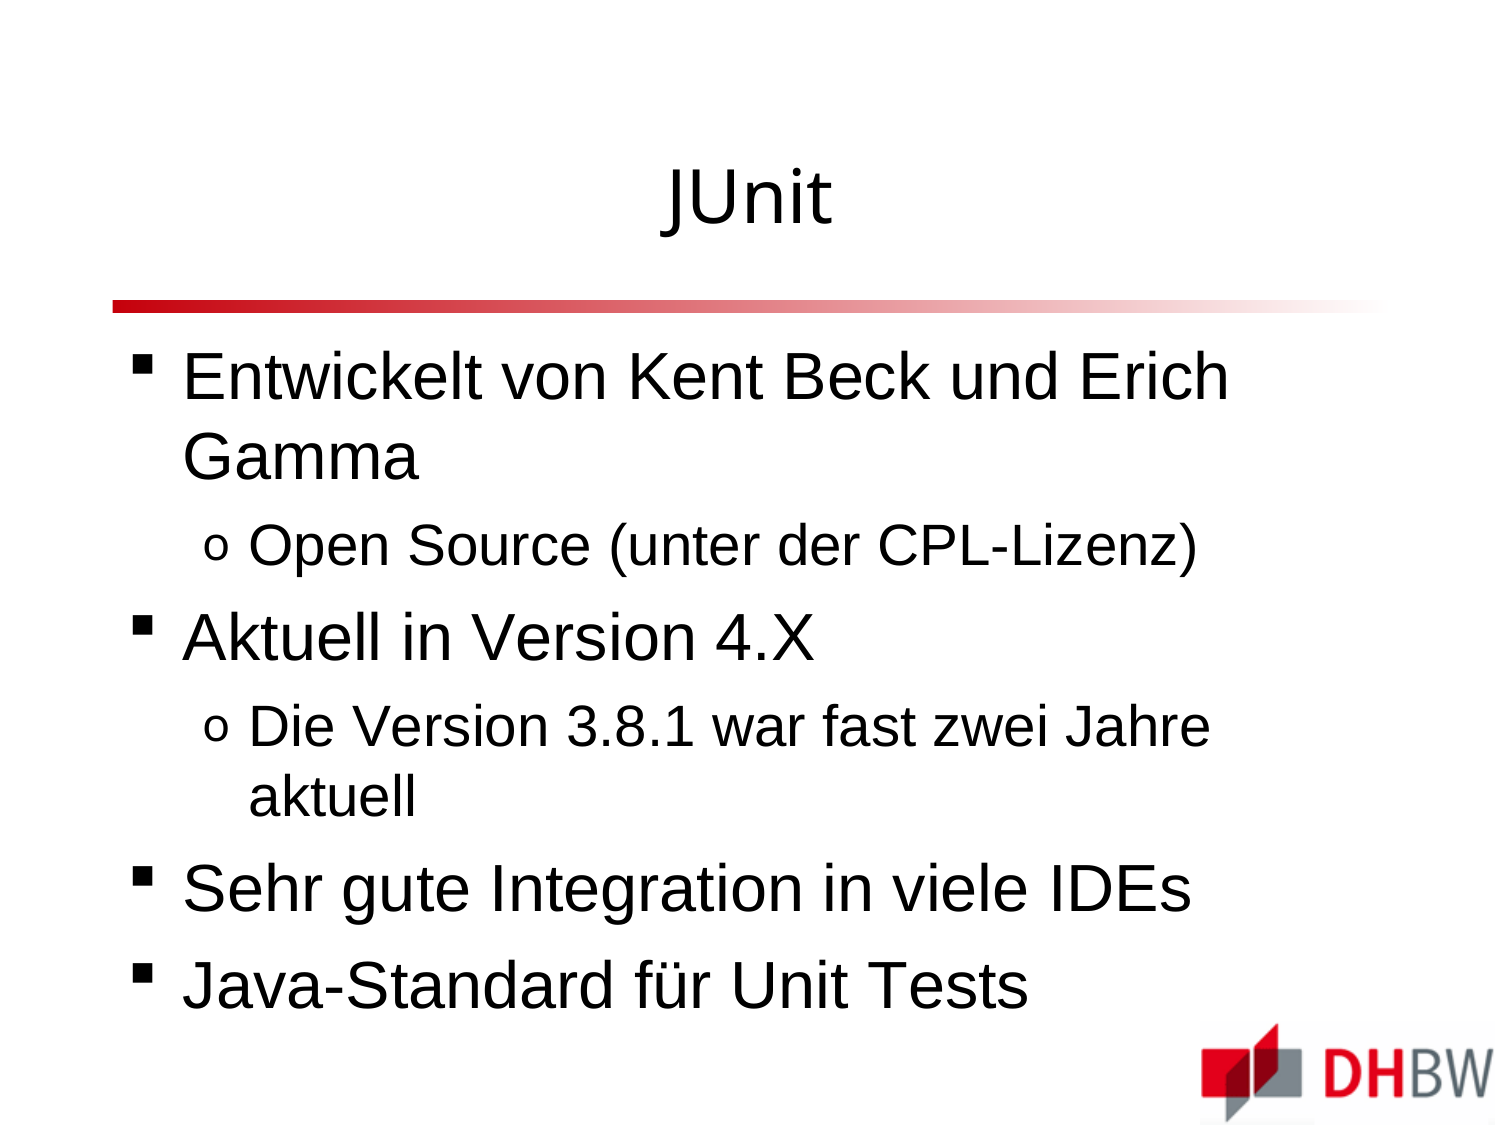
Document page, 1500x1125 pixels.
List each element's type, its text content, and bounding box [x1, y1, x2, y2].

picture [1200, 1021, 1495, 1125]
title JUnit [112, 99, 1388, 288]
list Entwickelt von Kent Beck und Erich Gamma Open Source (unter der CPL-Lizenz) Aktuell in Version 4.X Die Version 3.8.1 war fast zwei Jahre aktuell Sehr gute Integration in viele IDEs Java-Standard für Unit Tests [112, 324, 1388, 1051]
